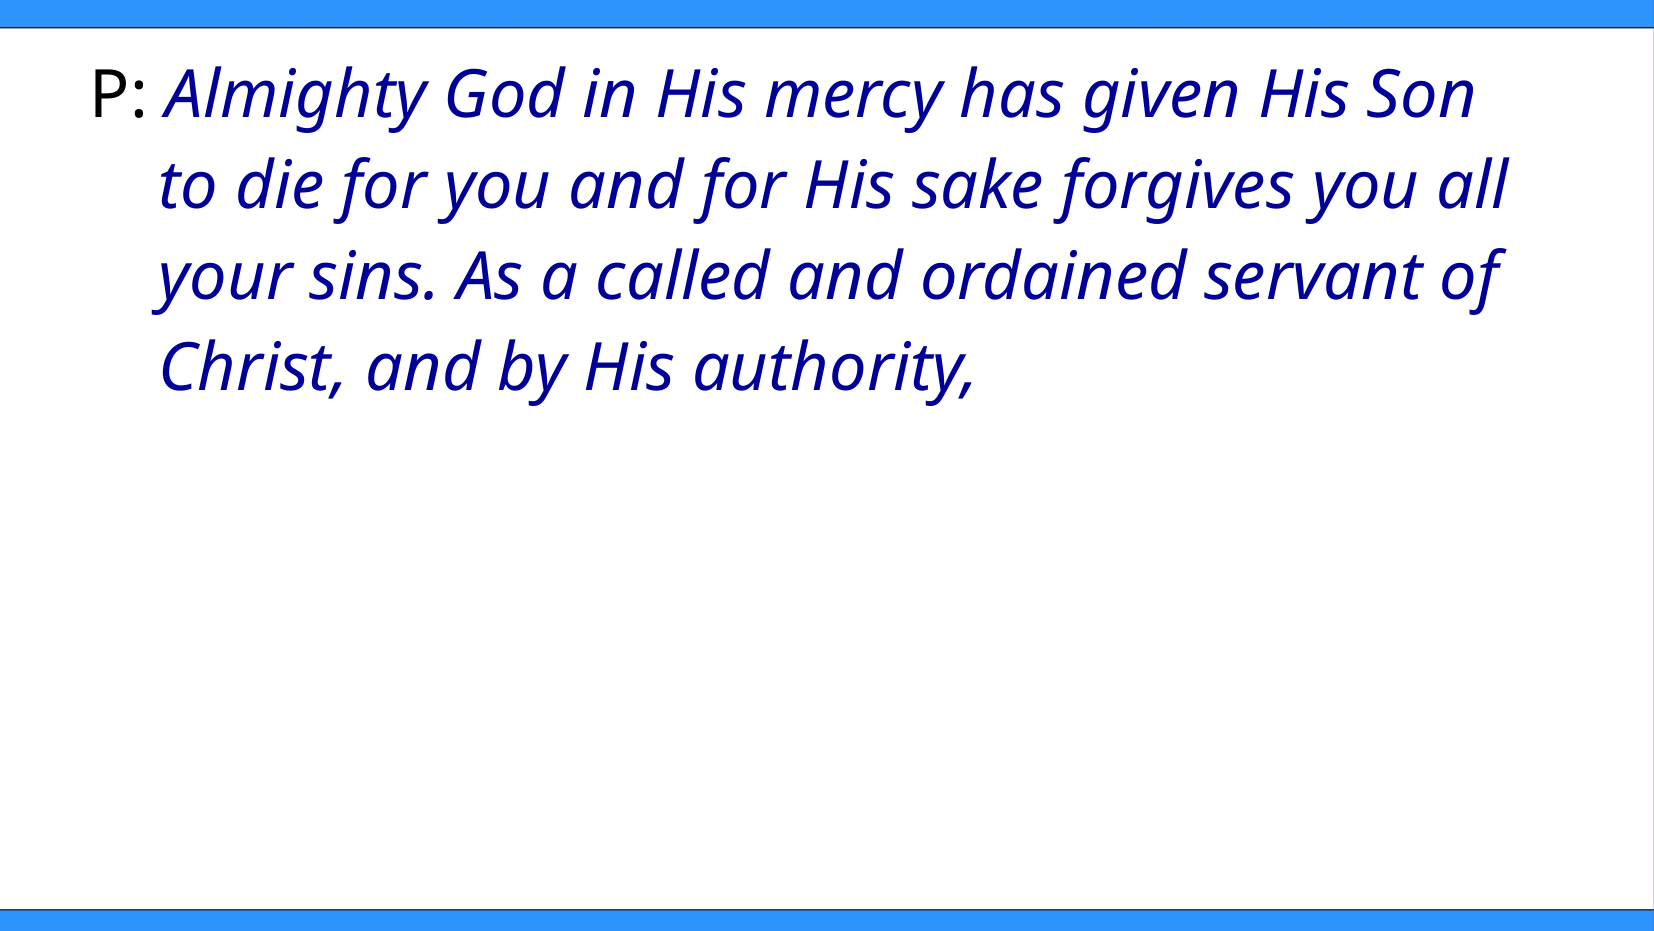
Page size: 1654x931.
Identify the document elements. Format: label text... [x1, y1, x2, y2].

text_box P: Almighty God in His mercy has given His Son to die for you and for His sake forgives you all your sins. As a called and ordained servant of Christ, and by His authority, [75, 38, 1561, 466]
picture [0, 0, 1654, 931]
